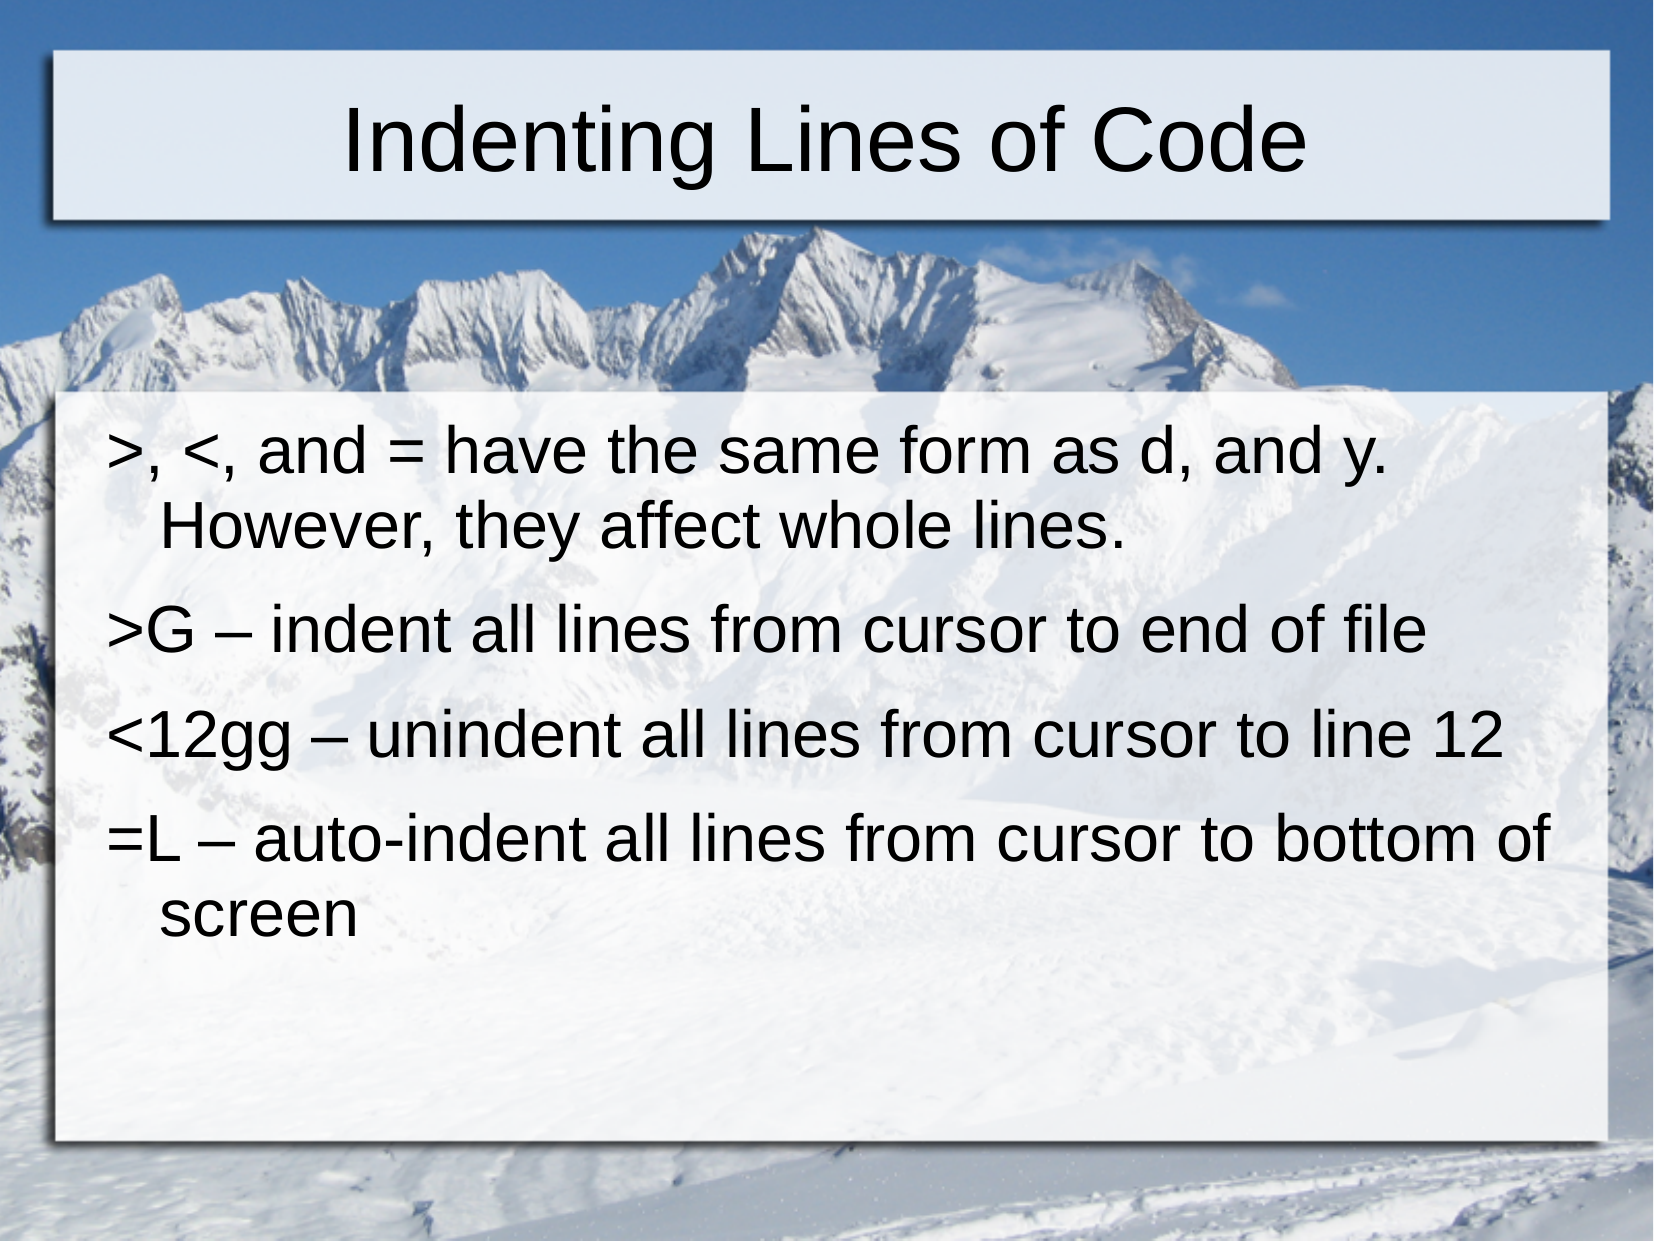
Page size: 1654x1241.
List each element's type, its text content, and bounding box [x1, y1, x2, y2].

title Indenting Lines of Code [58, 61, 1594, 219]
picture [0, 0, 1654, 1241]
list >, <, and = have the same form as d, and y. However, they affect whole lines. >G – indent all lines from cursor to end of file <12gg – unindent all lines from cursor to line 12 =L – auto-indent all lines from cursor to bottom of screen [88, 413, 1571, 1126]
